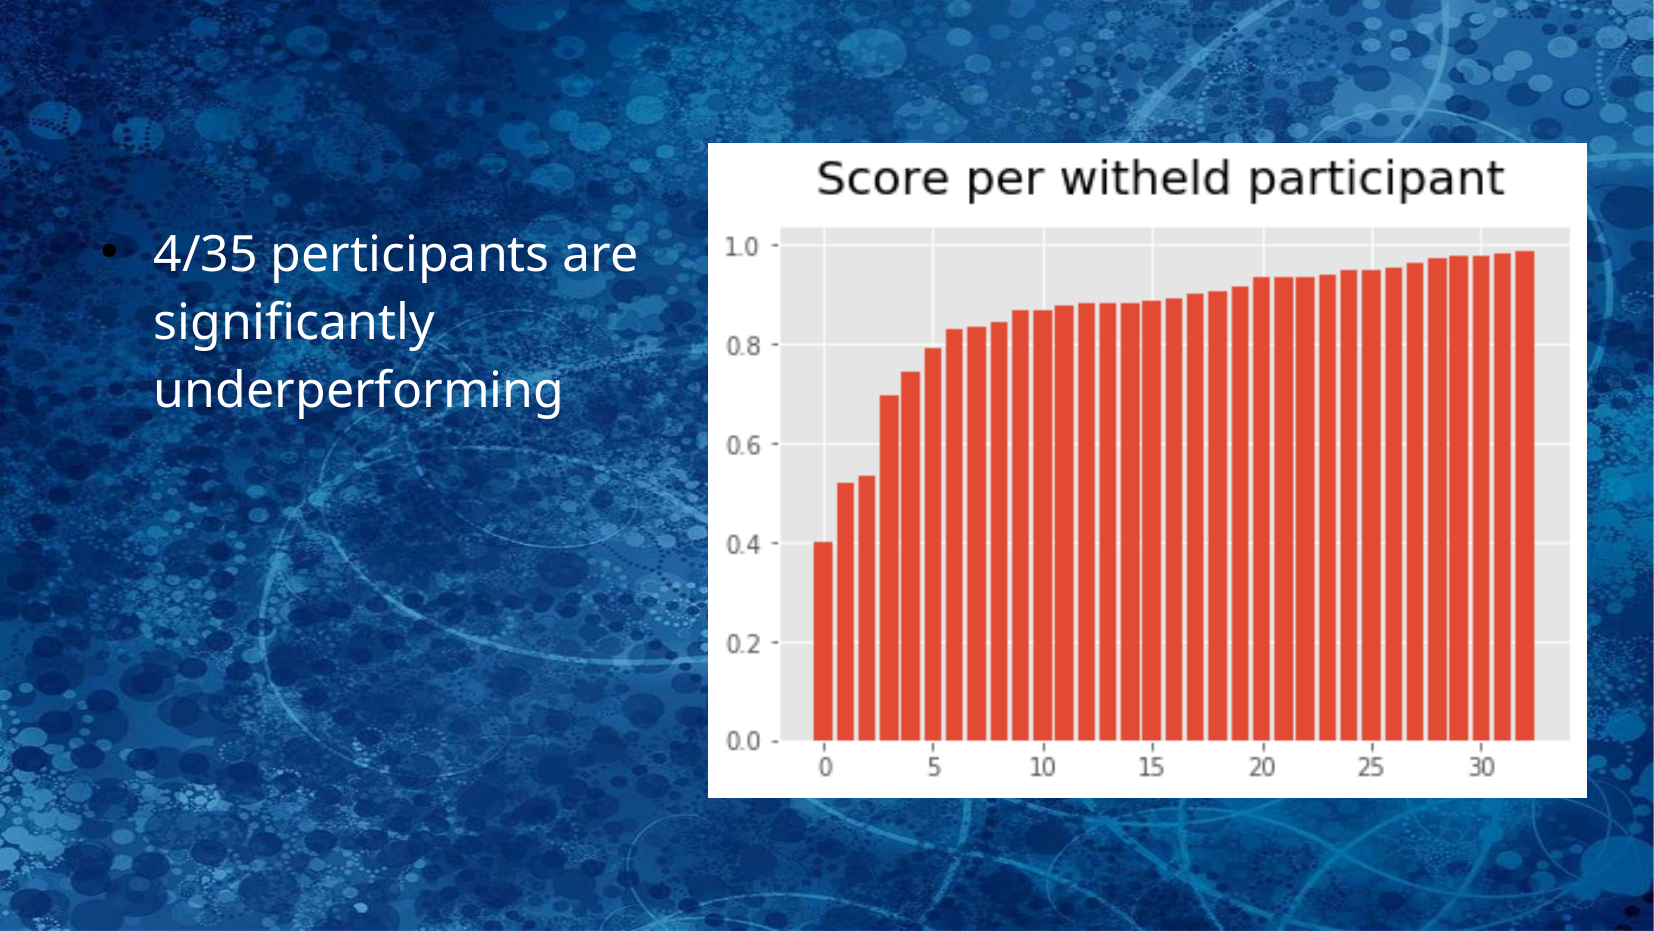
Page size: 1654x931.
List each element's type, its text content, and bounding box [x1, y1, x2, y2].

picture [0, 0, 1654, 931]
list 4/35 perticipants are significantly underperforming [82, 217, 708, 758]
